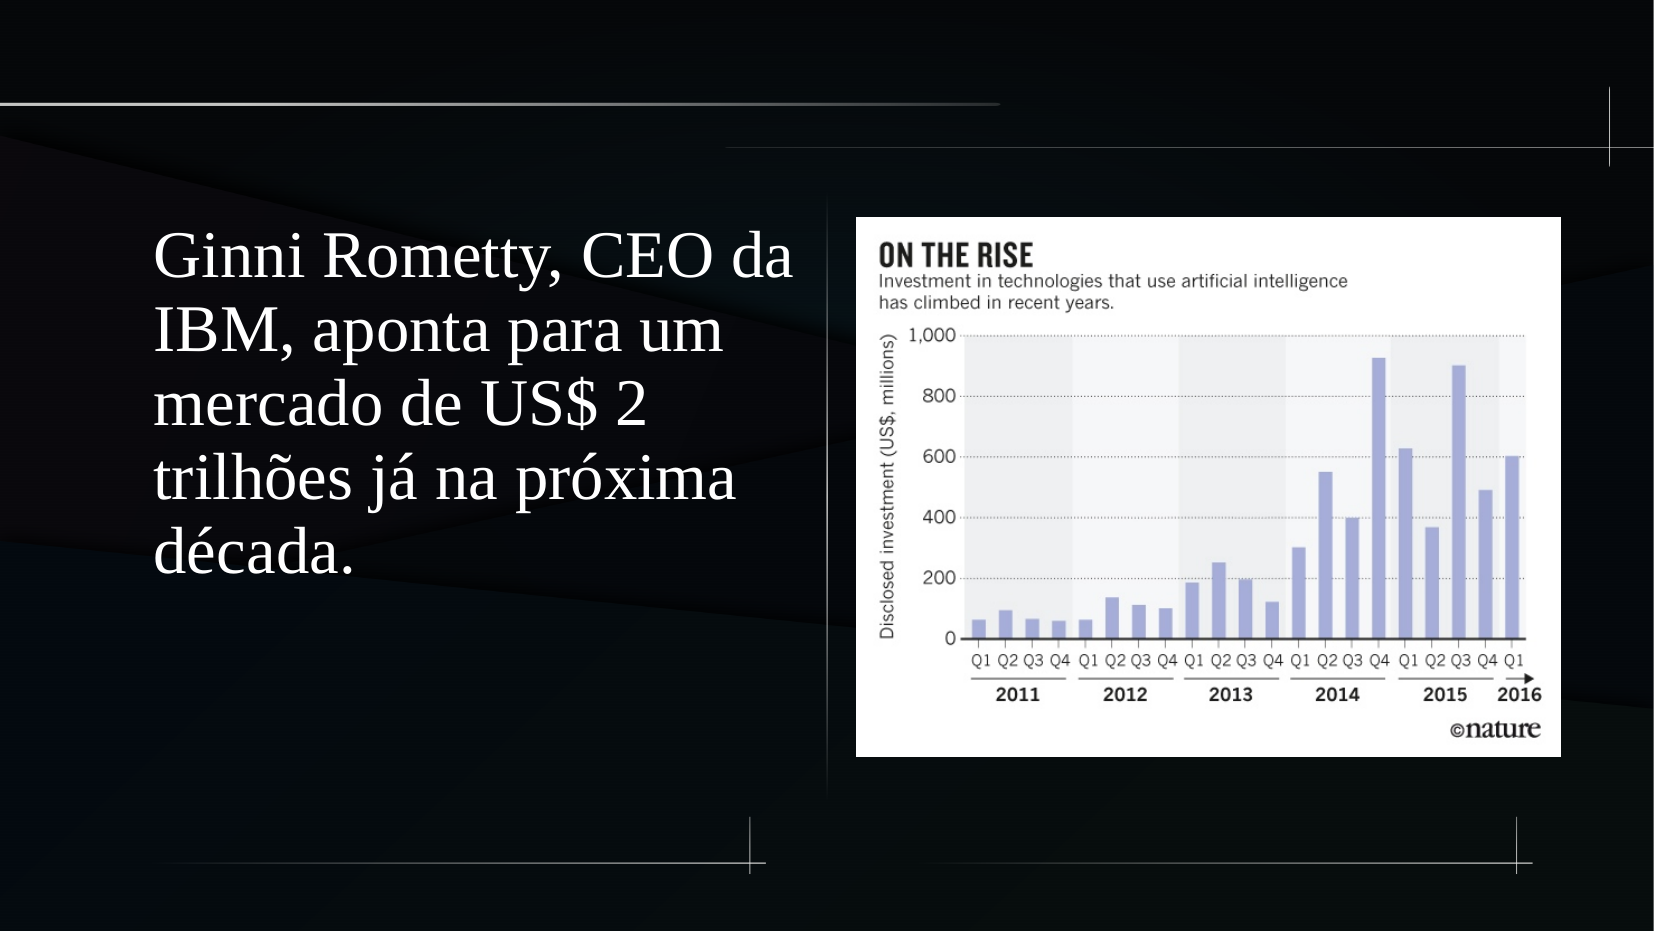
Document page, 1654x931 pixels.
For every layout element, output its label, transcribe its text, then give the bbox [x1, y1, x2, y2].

list Ginni Rometty, CEO da IBM, aponta para um mercado de US$ 2 trilhões já na próxima década. [82, 217, 809, 758]
picture [0, 0, 1654, 931]
